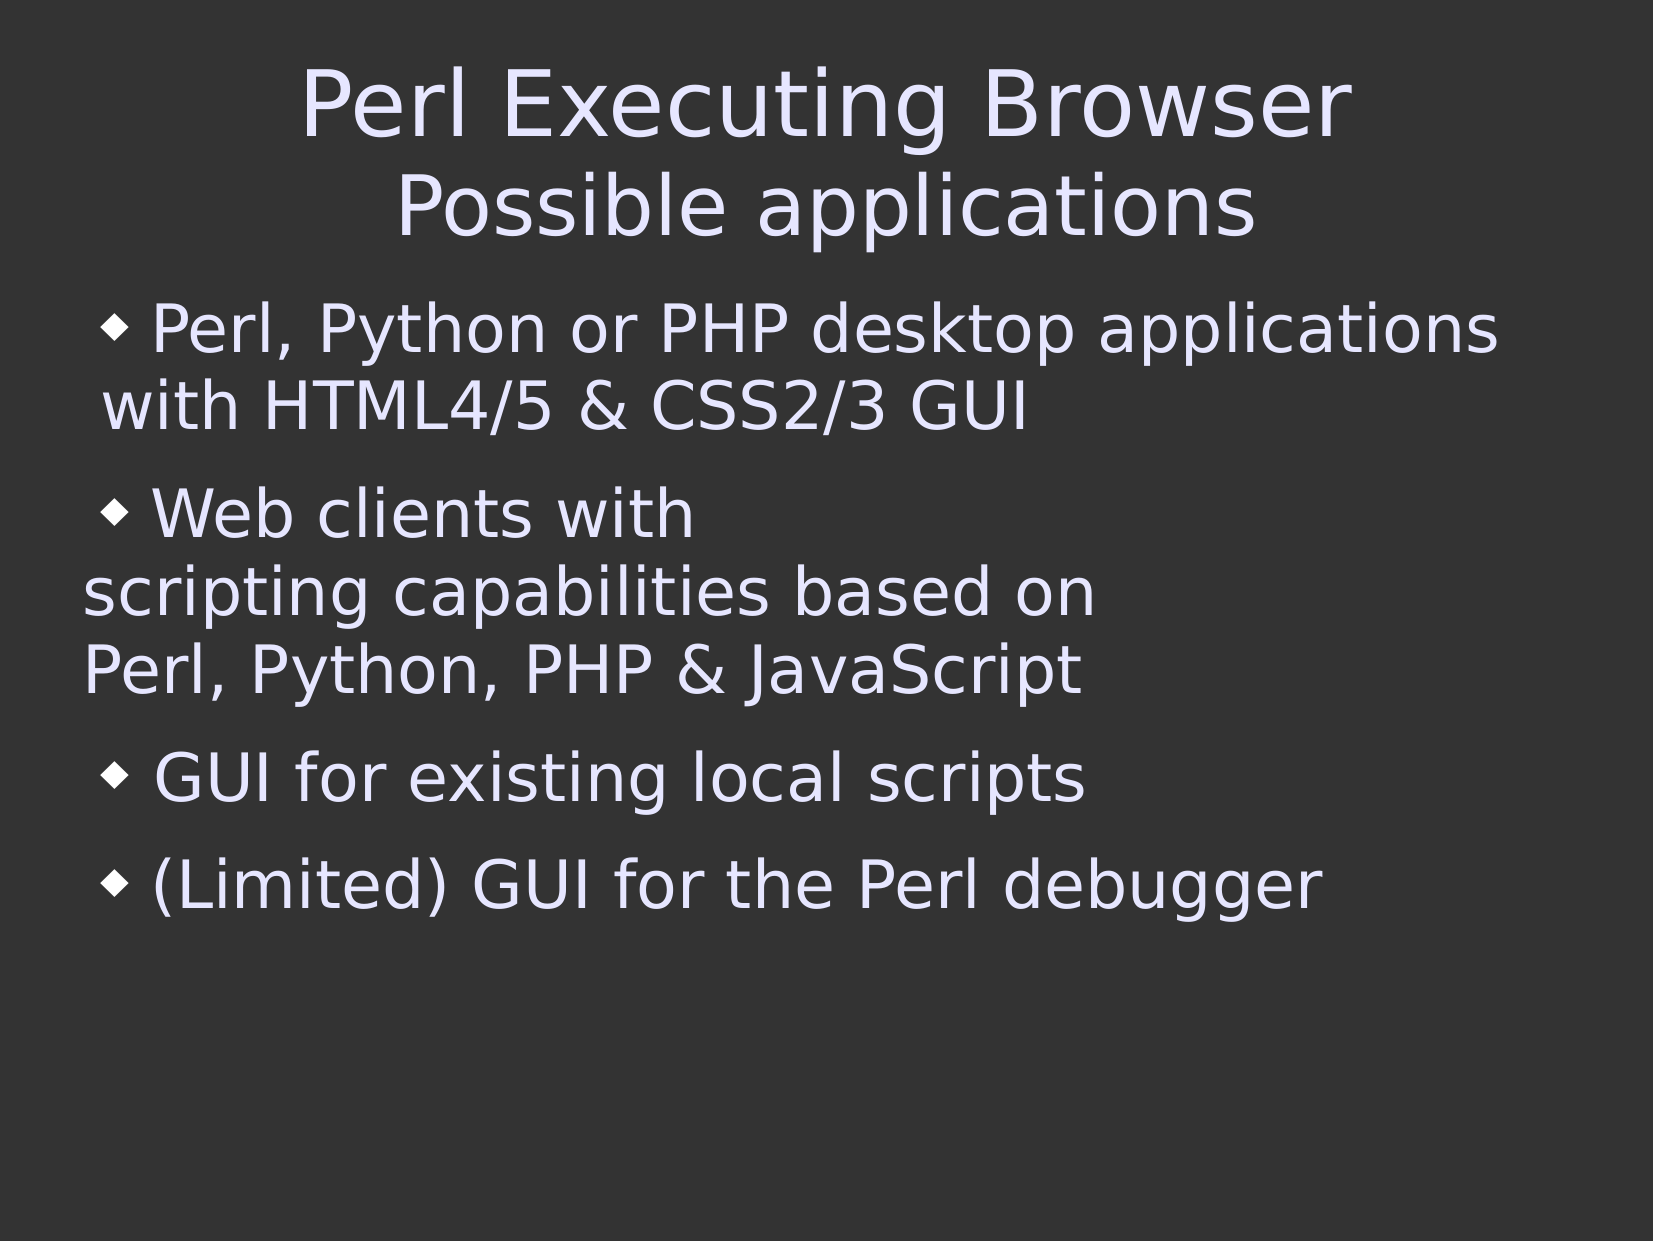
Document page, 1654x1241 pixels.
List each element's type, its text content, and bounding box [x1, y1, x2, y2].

title Perl Executing Browser Possible applications [82, 49, 1571, 257]
list Perl, Python or PHP desktop applications with HTML4/5 & CSS2/3 GUI Web clients with scripting capabilities based on Perl, Python, PHP & JavaScript GUI for existing local scripts (Limited) GUI for the Perl debugger [82, 290, 1571, 1010]
